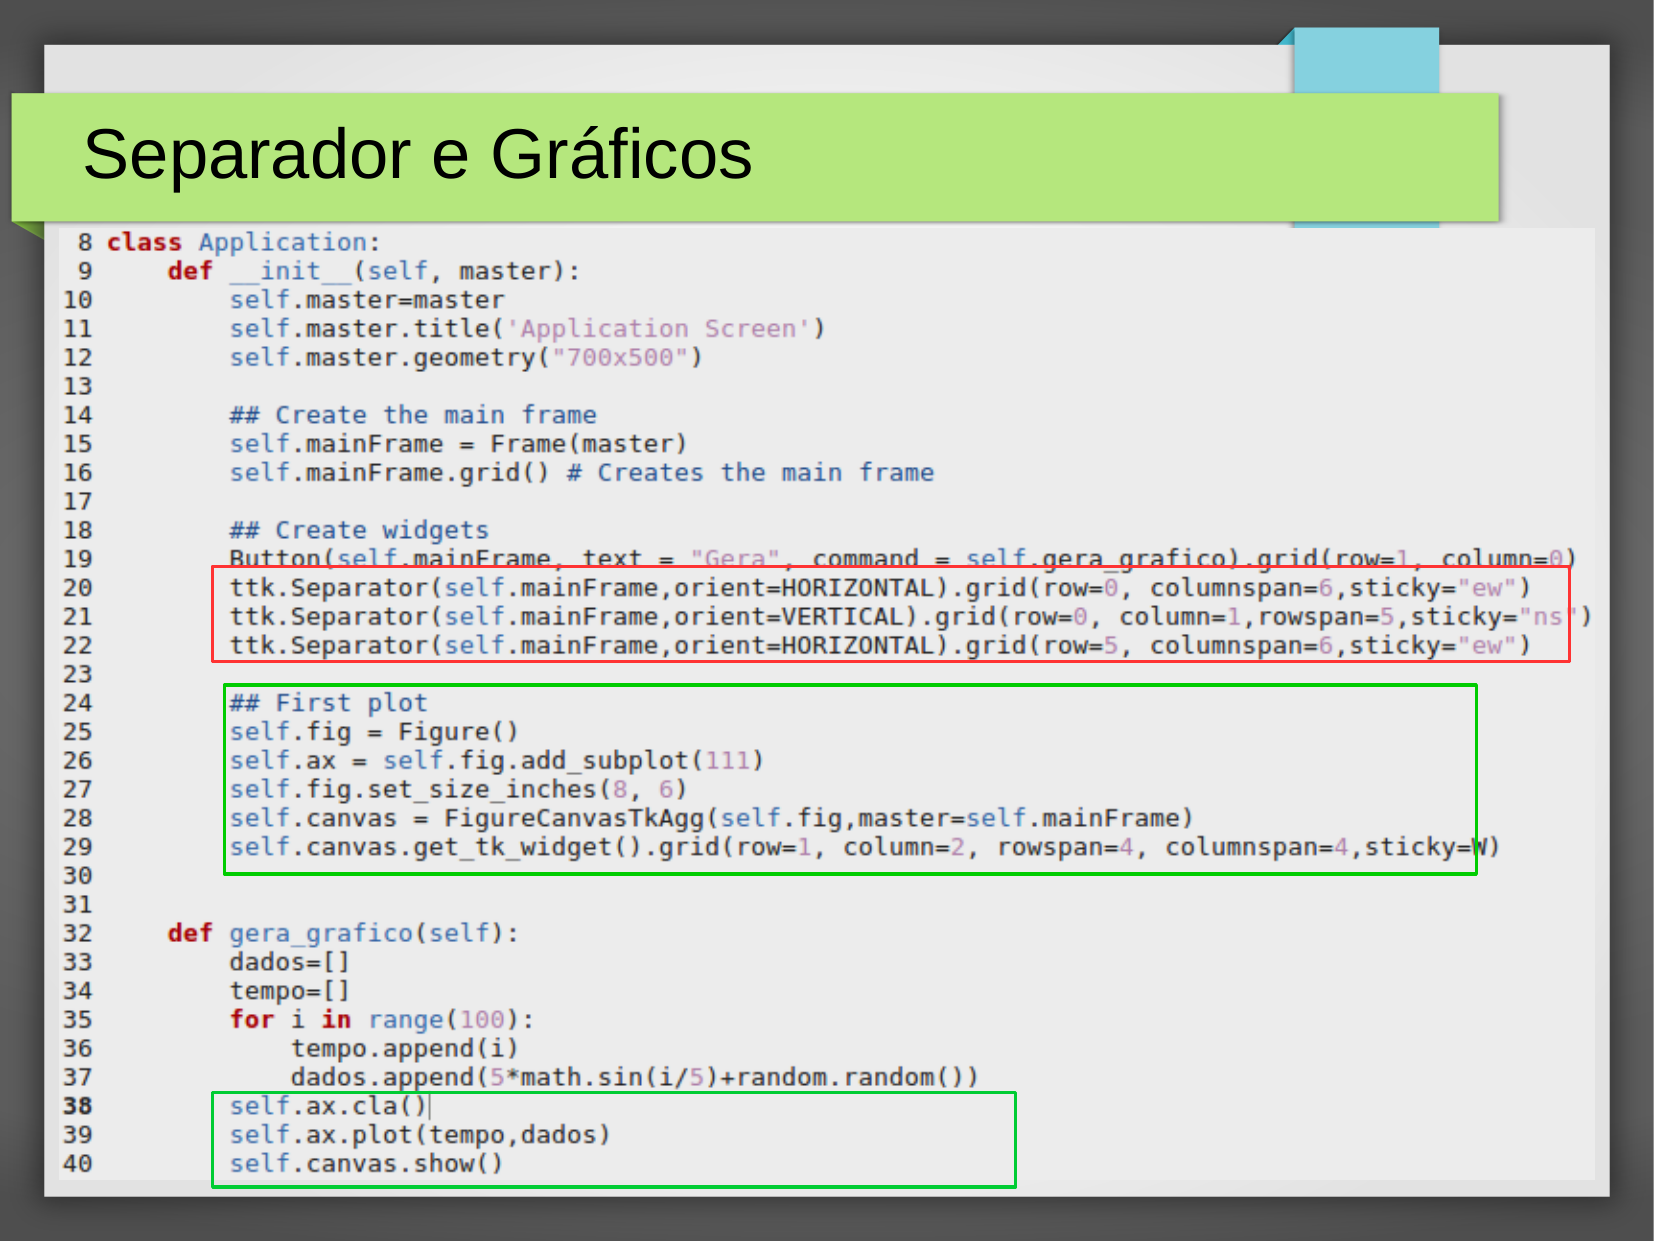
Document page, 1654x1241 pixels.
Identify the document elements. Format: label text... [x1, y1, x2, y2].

title Separador e Gráficos [82, 94, 1264, 213]
picture [0, 0, 1654, 1241]
